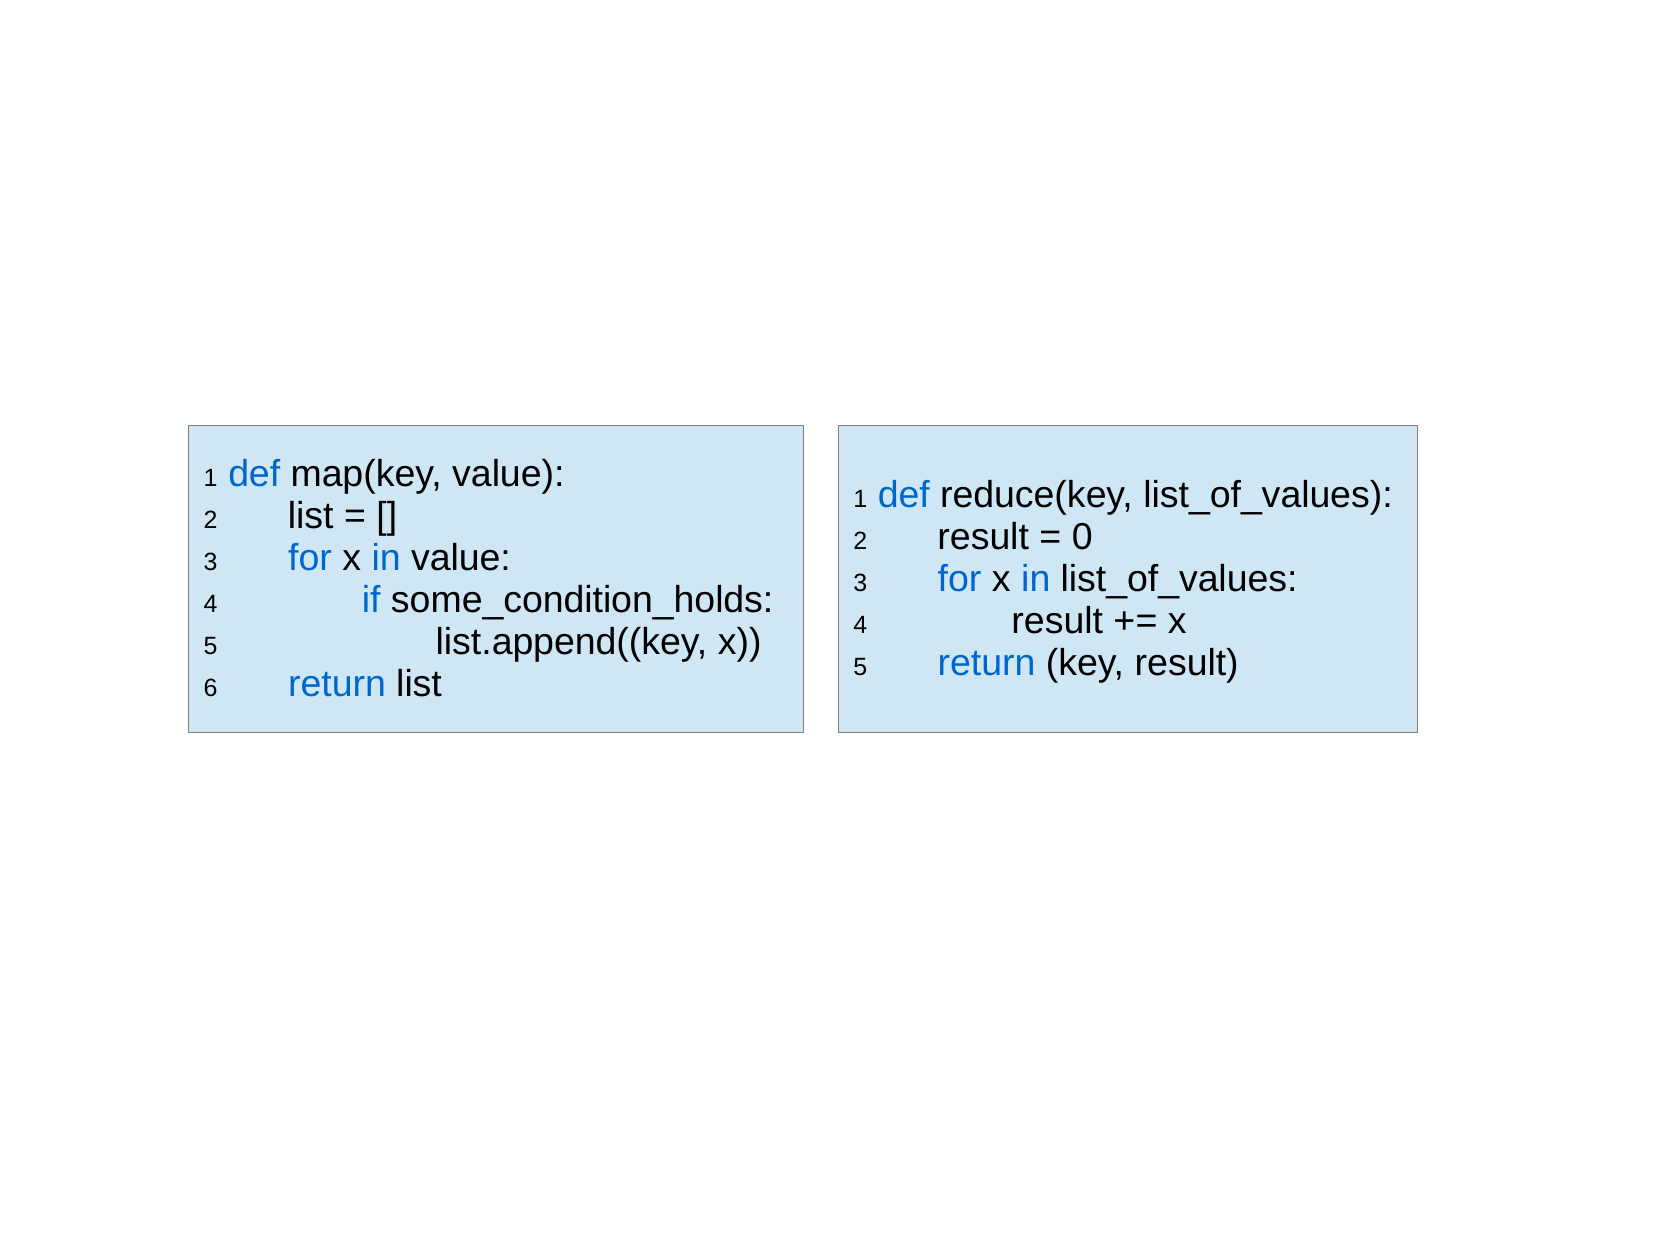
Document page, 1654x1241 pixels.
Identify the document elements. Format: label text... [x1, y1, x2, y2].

text_box 1 def reduce(key, list_of_values): 2 result = 0 3 for x in list_of_values: 4 result += x 5 return (key, result) [838, 425, 1418, 733]
text_box 1 def map(key, value): 2 list = [] 3 for x in value: 4 if some_condition_holds: 5 list.append((key, x)) 6 return list [188, 425, 804, 733]
